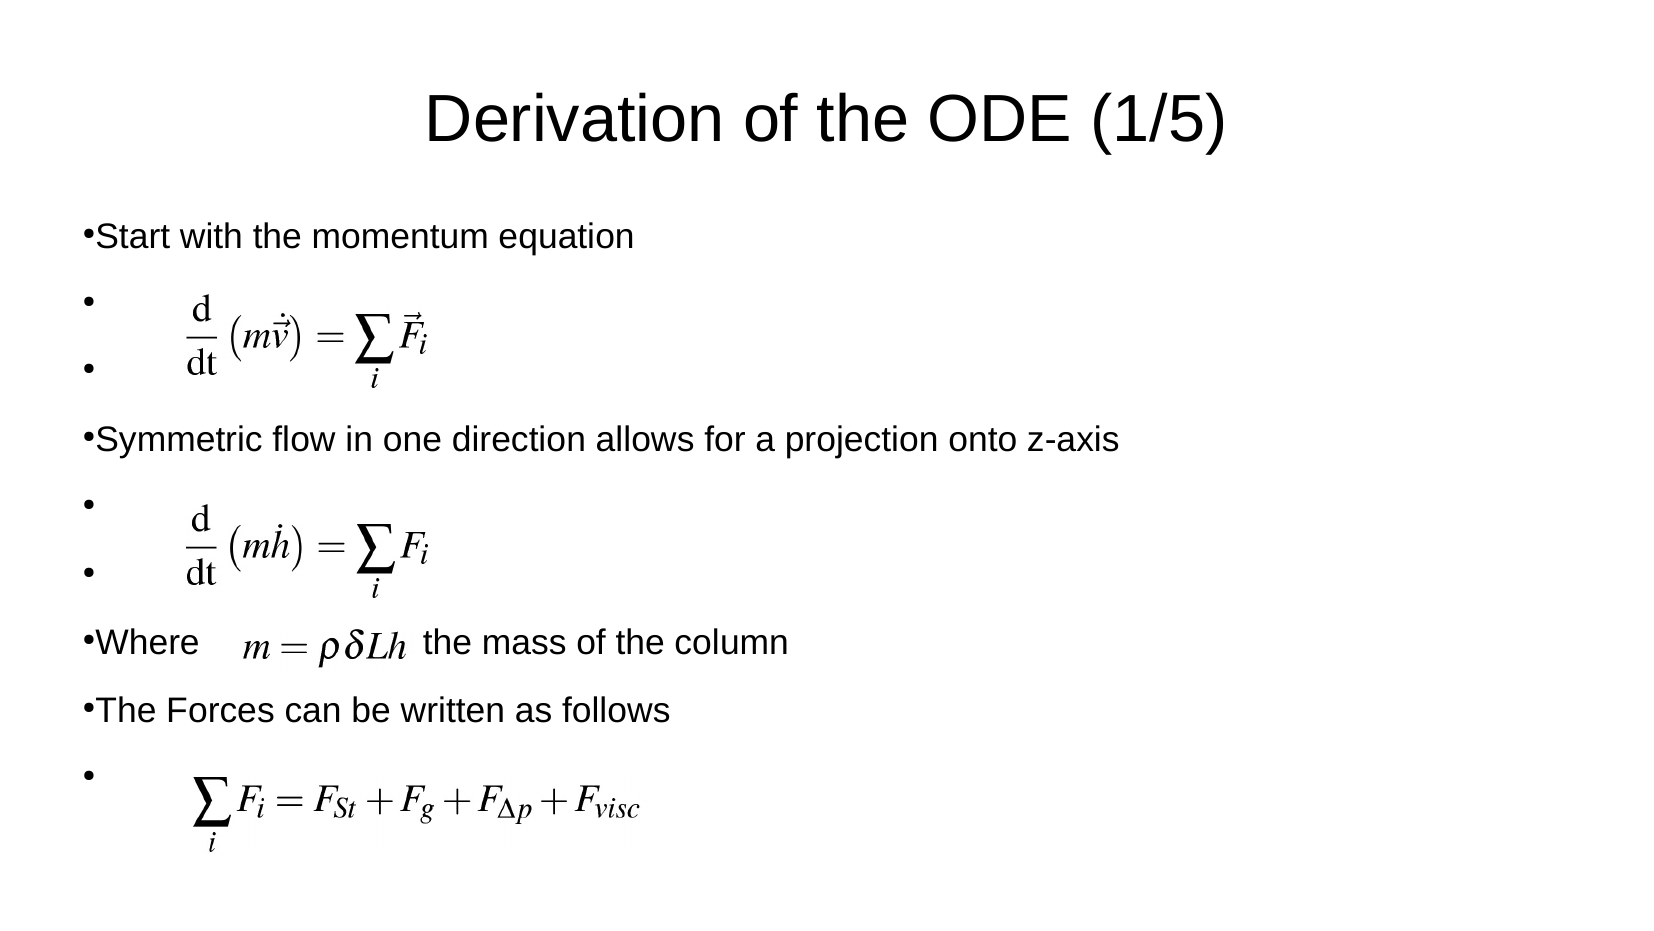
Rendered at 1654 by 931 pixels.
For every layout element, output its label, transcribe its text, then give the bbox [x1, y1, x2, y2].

picture [240, 625, 418, 671]
picture [188, 774, 647, 853]
title Derivation of the ODE (1/5) [82, 37, 1571, 193]
list Start with the momentum equation Symmetric flow in one direction allows for a projection onto z-axis Where Is the mass of the column The Forces can be written as follows [82, 217, 1571, 758]
picture [184, 292, 436, 391]
picture [181, 502, 436, 601]
